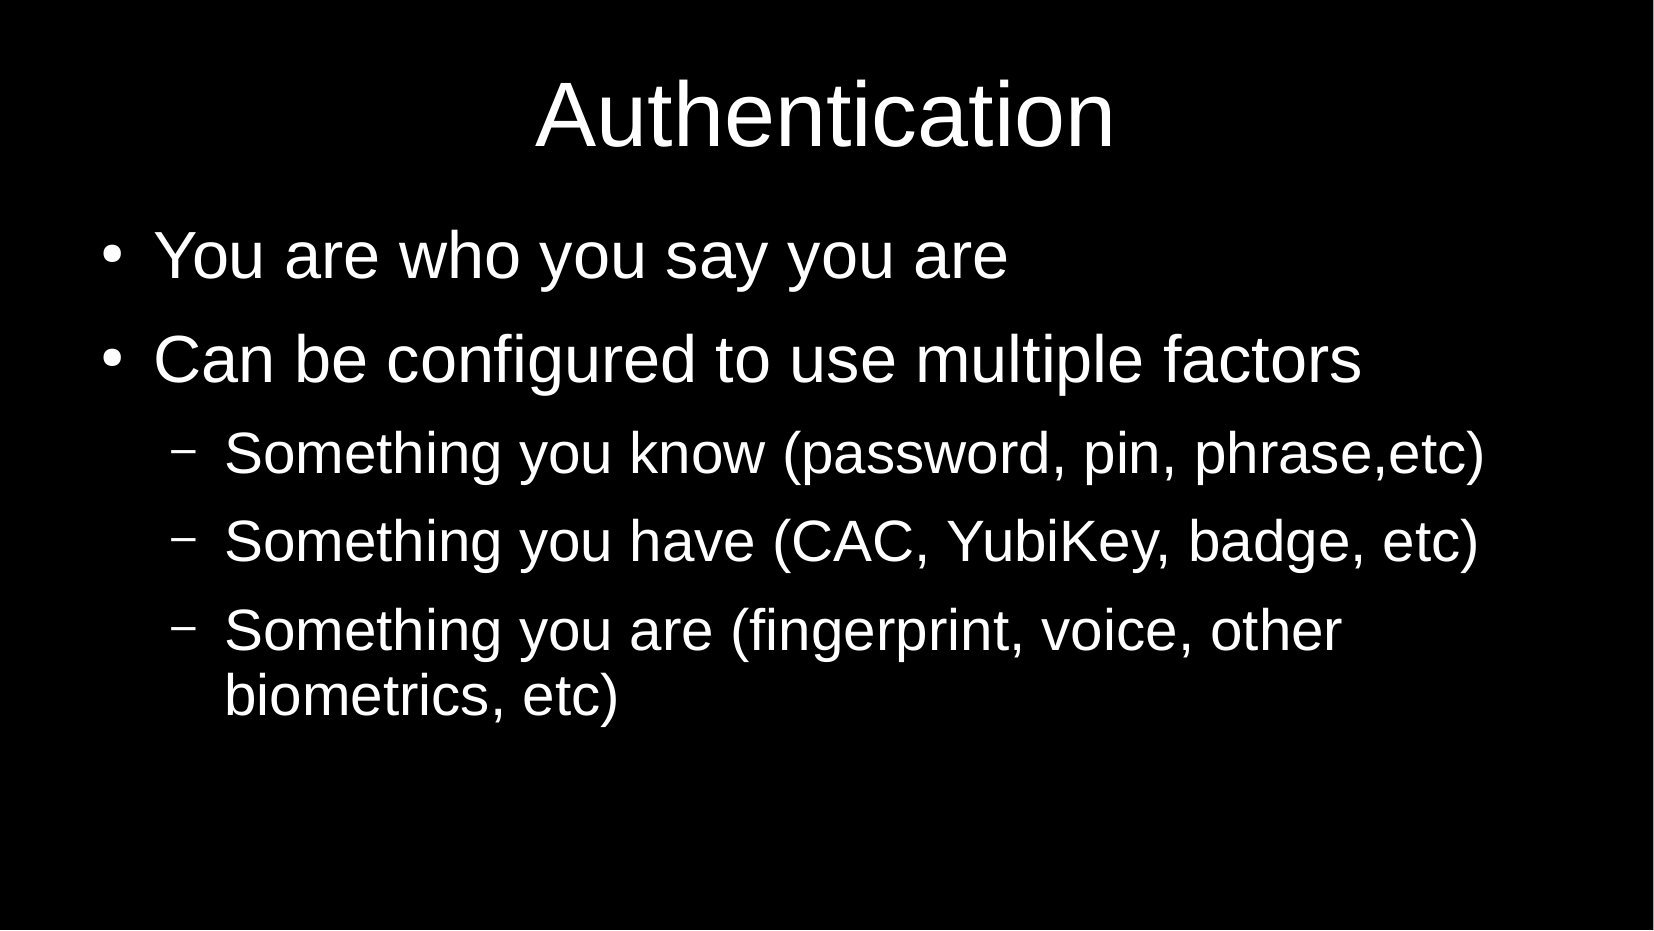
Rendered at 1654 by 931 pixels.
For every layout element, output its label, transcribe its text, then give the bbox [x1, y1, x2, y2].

title Authentication [82, 37, 1571, 193]
list You are who you say you are Can be configured to use multiple factors Something you know (password, pin, phrase,etc) Something you have (CAC, YubiKey, badge, etc) Something you are (fingerprint, voice, other biometrics, etc) [82, 217, 1571, 758]
